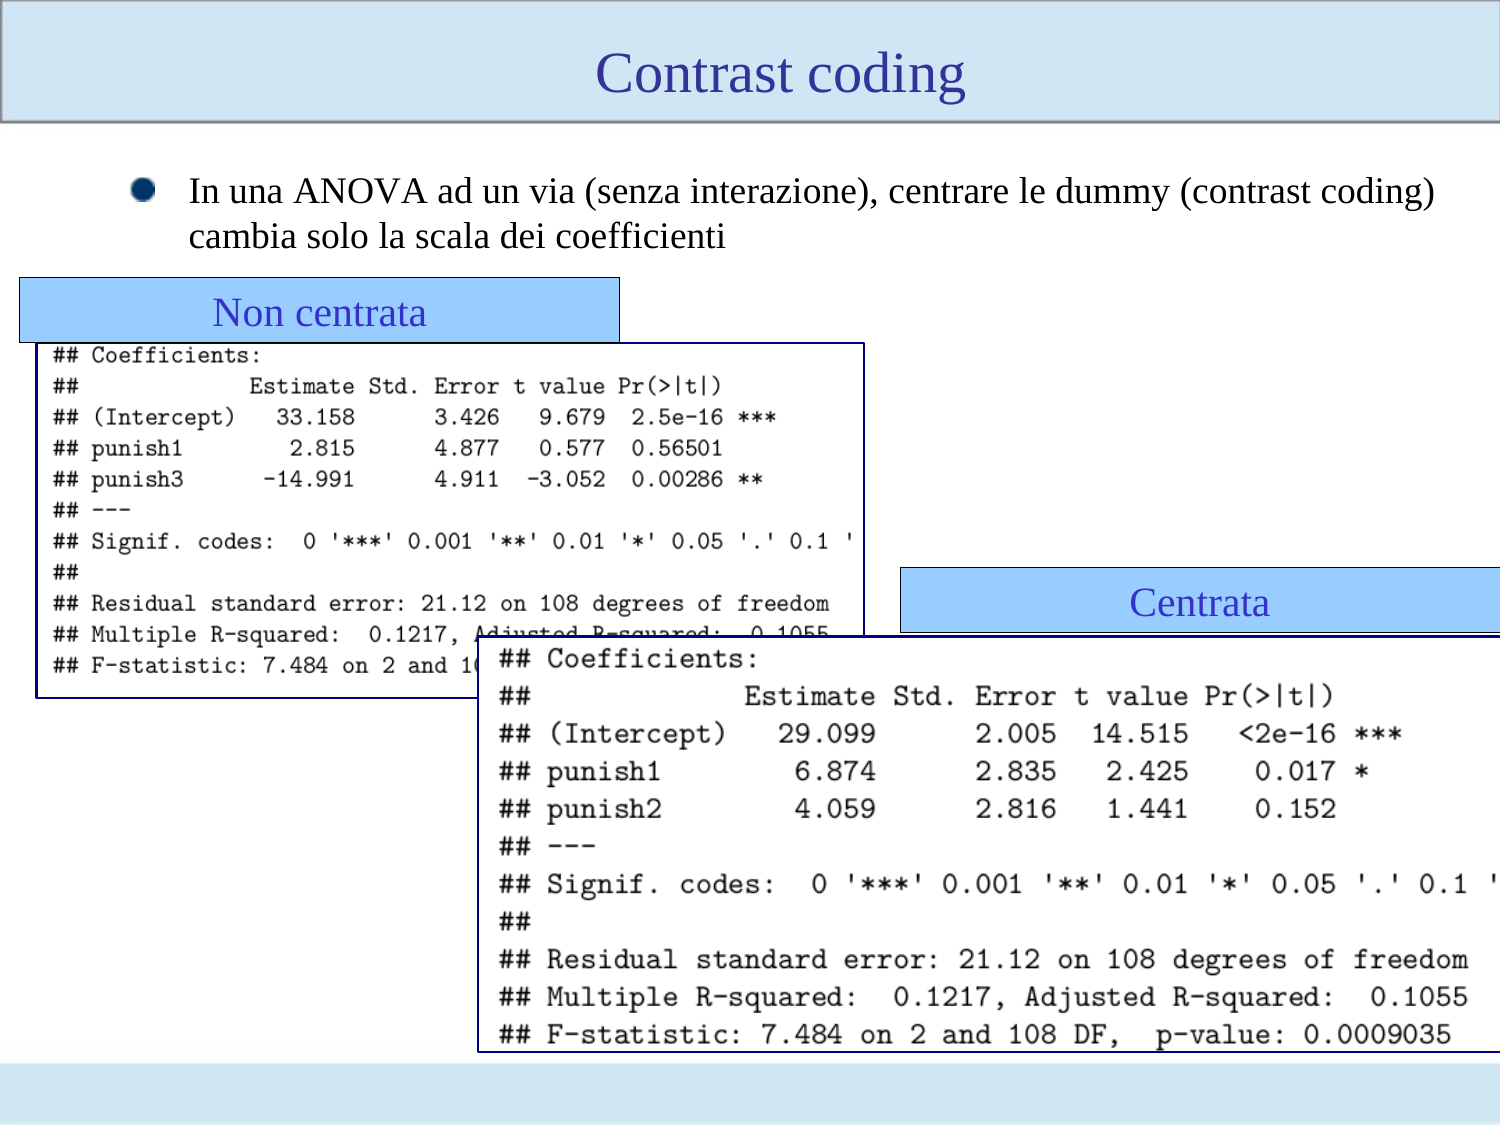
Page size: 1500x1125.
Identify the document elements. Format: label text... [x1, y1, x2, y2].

text_box Centrata [900, 567, 1500, 633]
picture [0, 0, 1500, 1125]
text_box In una ANOVA ad un via (senza interazione), centrare le dummy (contrast coding) cambia solo la scala dei coefficienti [112, 157, 1476, 264]
text_box Non centrata [19, 277, 620, 343]
title Contrast coding [249, 21, 1313, 117]
picture [479, 637, 1500, 1052]
picture [37, 343, 863, 697]
